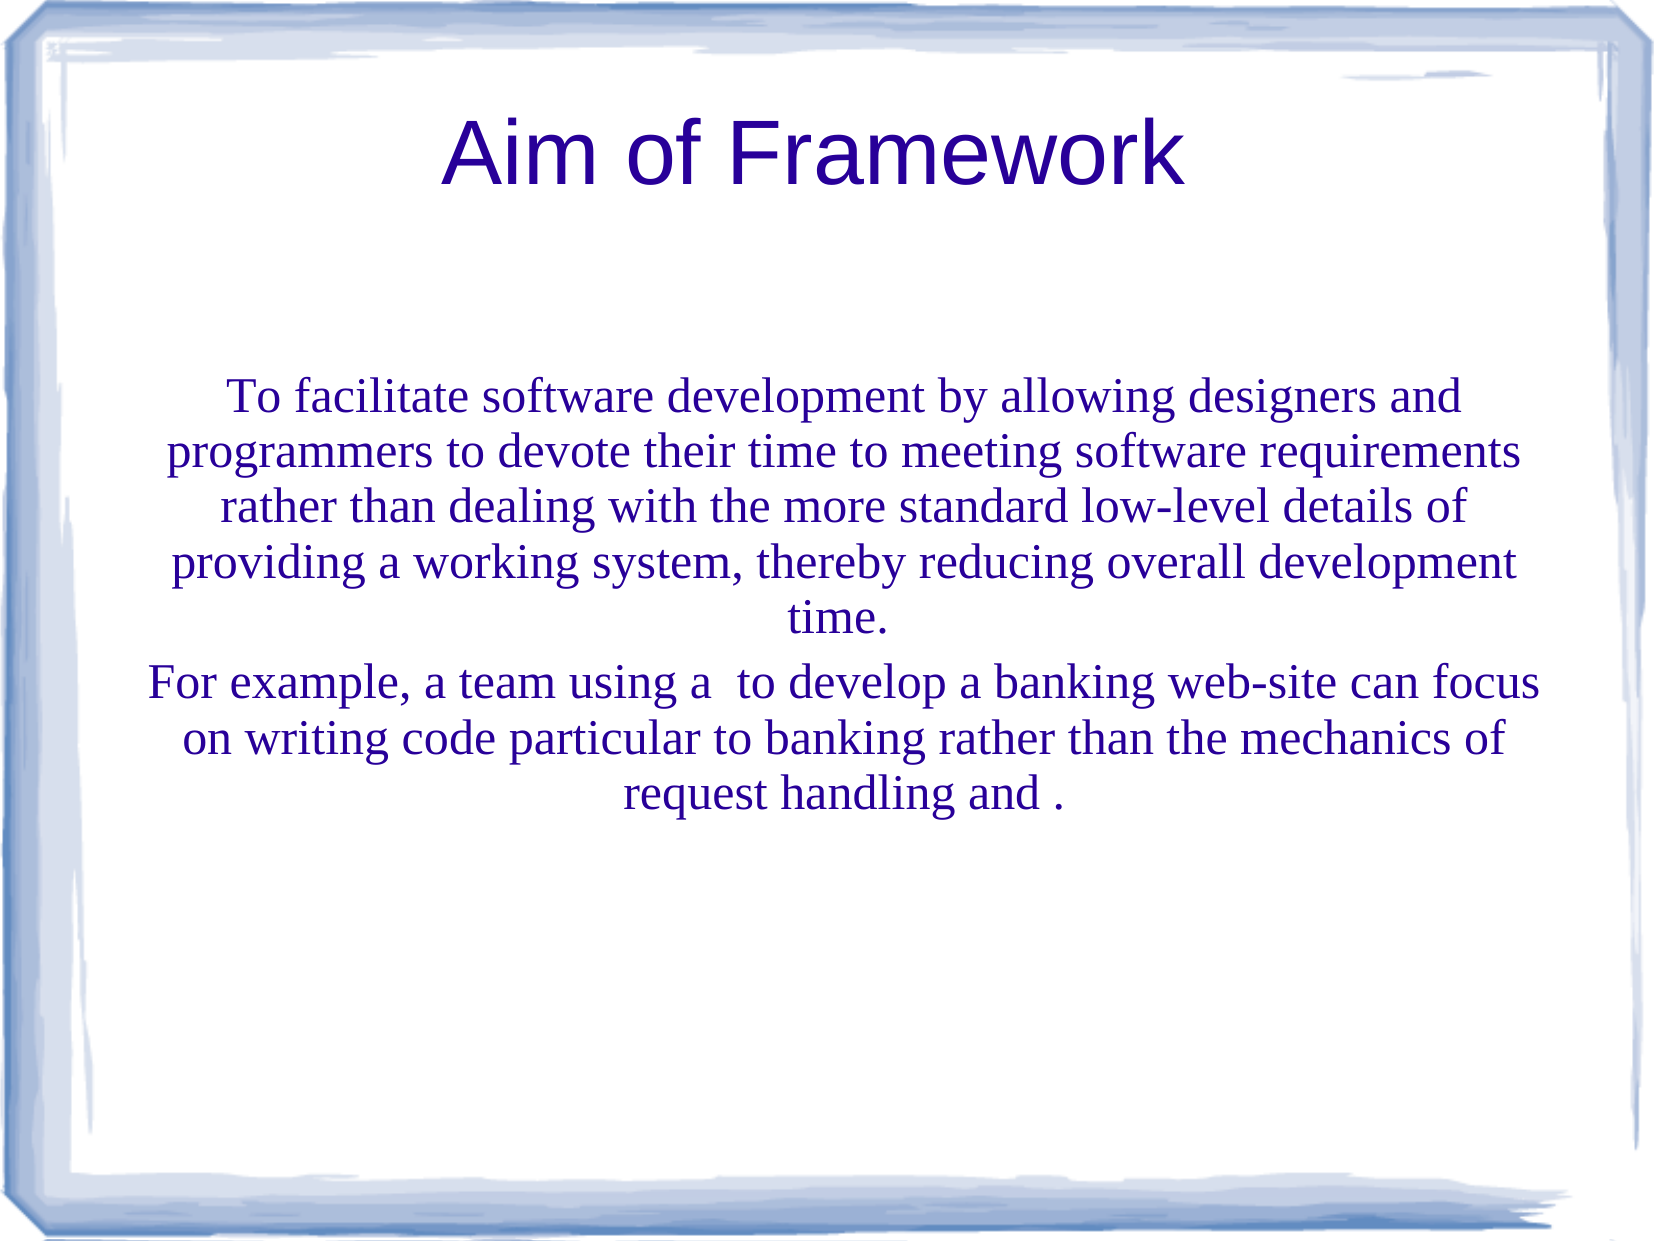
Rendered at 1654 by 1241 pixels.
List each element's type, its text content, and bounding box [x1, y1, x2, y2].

title Aim of Framework [82, 49, 1571, 257]
subtitle To facilitate software development by allowing designers and programmers to devote their time to meeting software requirements rather than dealing with the more standard low-level details of providing a working system, thereby reducing overall development time. For example, a team using a to develop a banking web-site can focus on writing code particular to banking rather than the mechanics of request handling and . [118, 324, 1571, 1004]
picture [0, 0, 1654, 1241]
